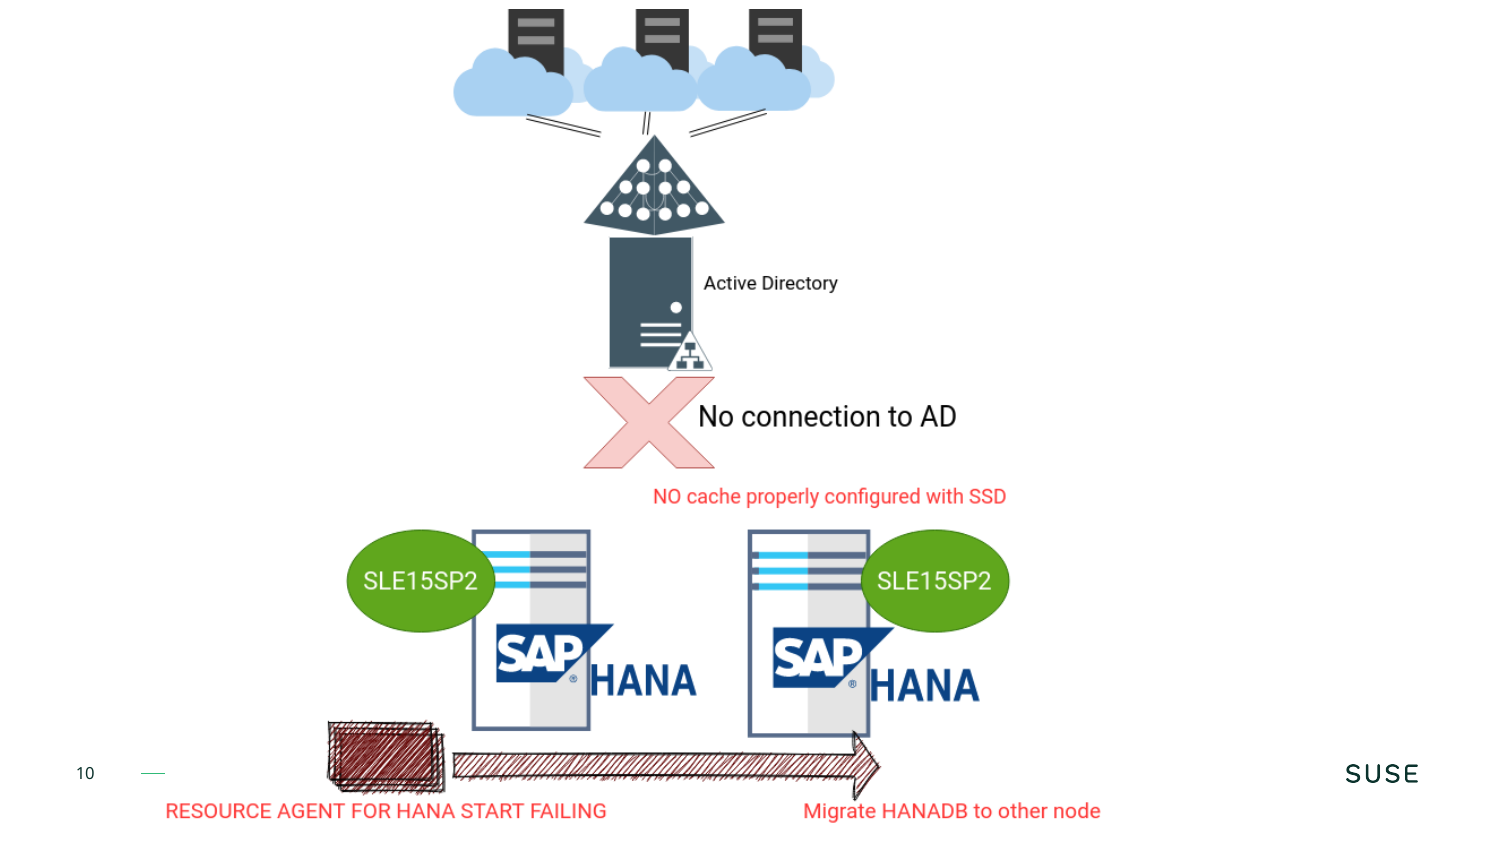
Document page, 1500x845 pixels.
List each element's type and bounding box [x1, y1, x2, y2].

picture [1346, 764, 1418, 783]
picture [165, 9, 1111, 826]
